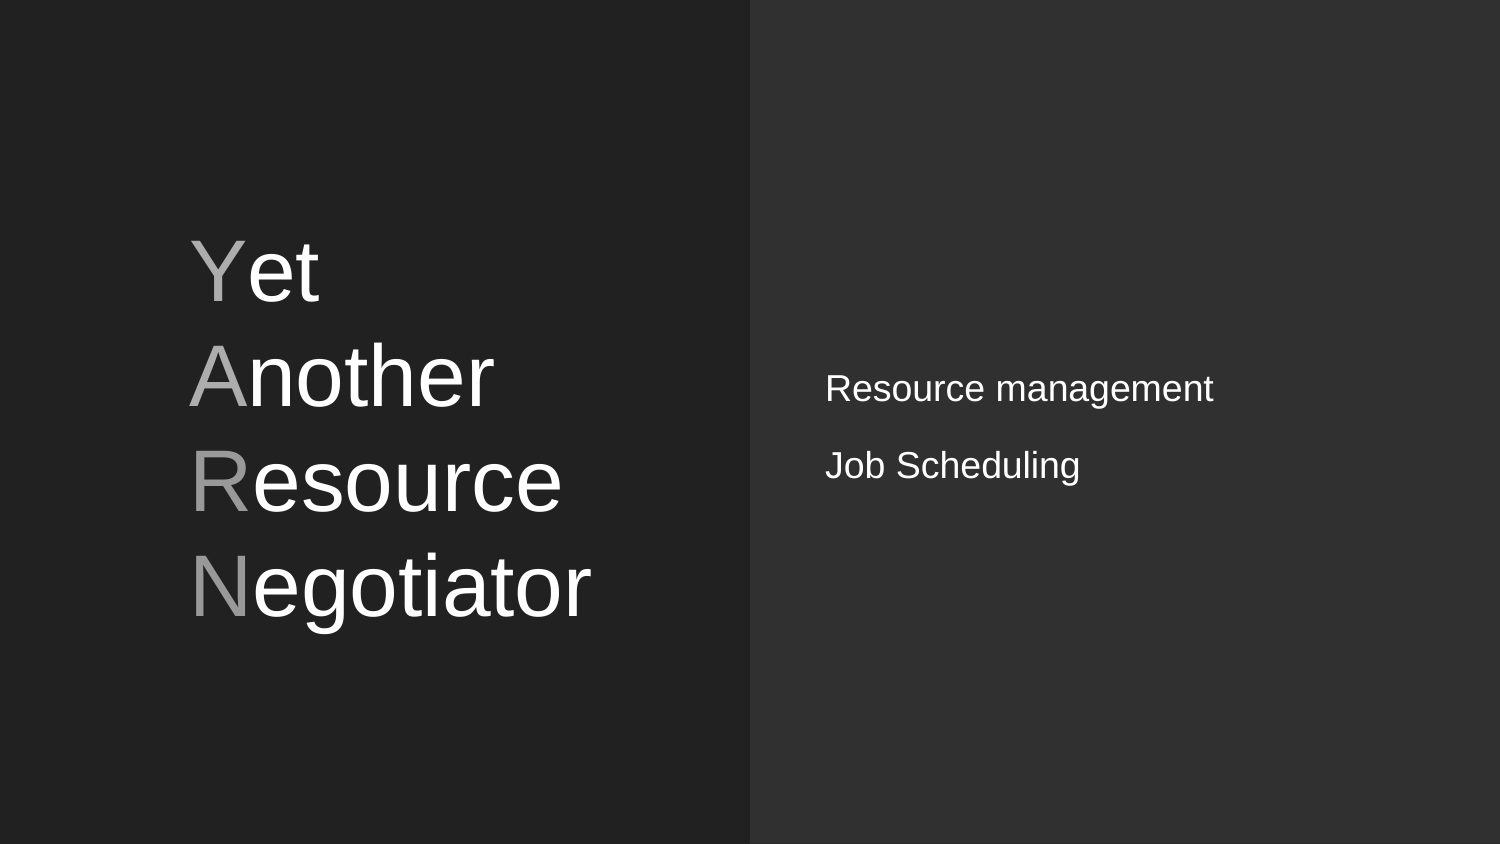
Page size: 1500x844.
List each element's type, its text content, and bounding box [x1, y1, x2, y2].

list Resource management Job Scheduling [810, 118, 1440, 725]
title Yet Another Resource Negotiator [174, 174, 613, 650]
